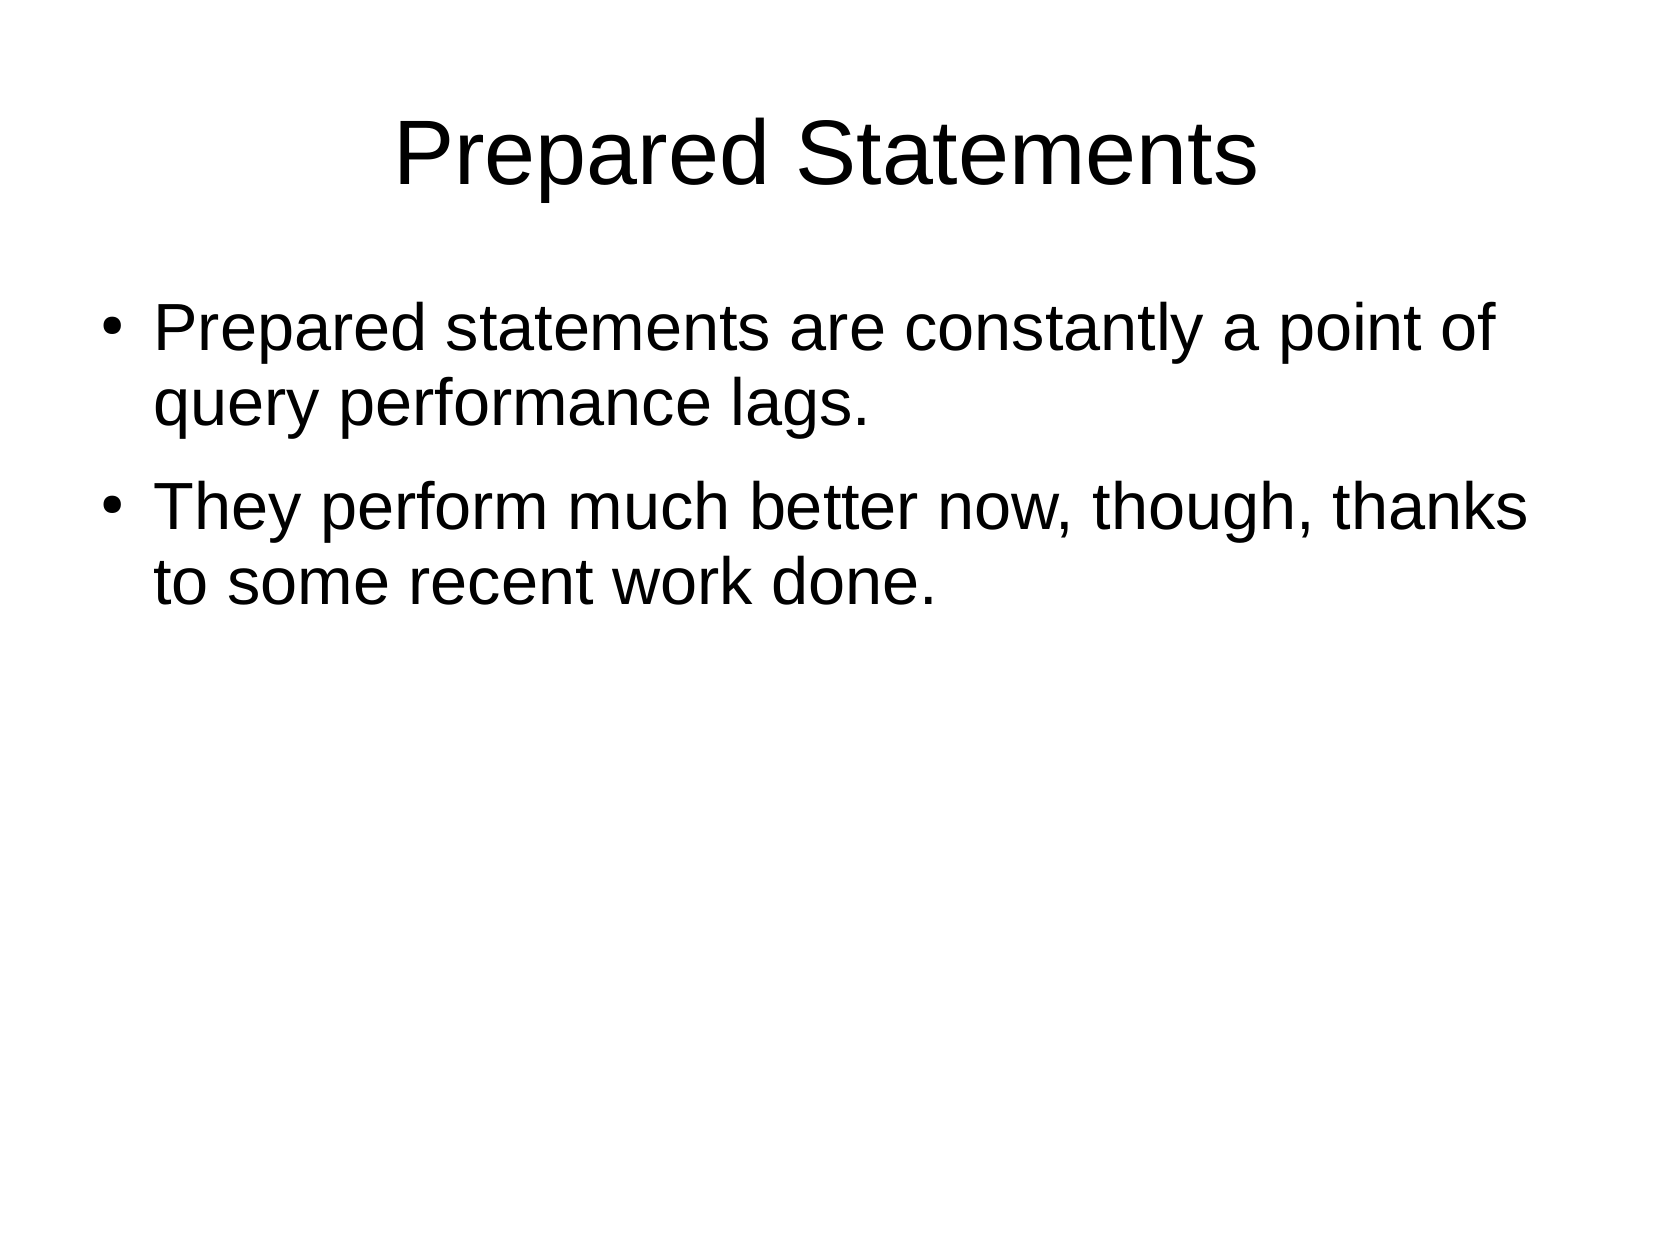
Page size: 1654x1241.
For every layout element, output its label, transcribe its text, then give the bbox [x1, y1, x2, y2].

title Prepared Statements [82, 49, 1571, 257]
list Prepared statements are constantly a point of query performance lags. They perform much better now, though, thanks to some recent work done. [82, 290, 1538, 1010]
